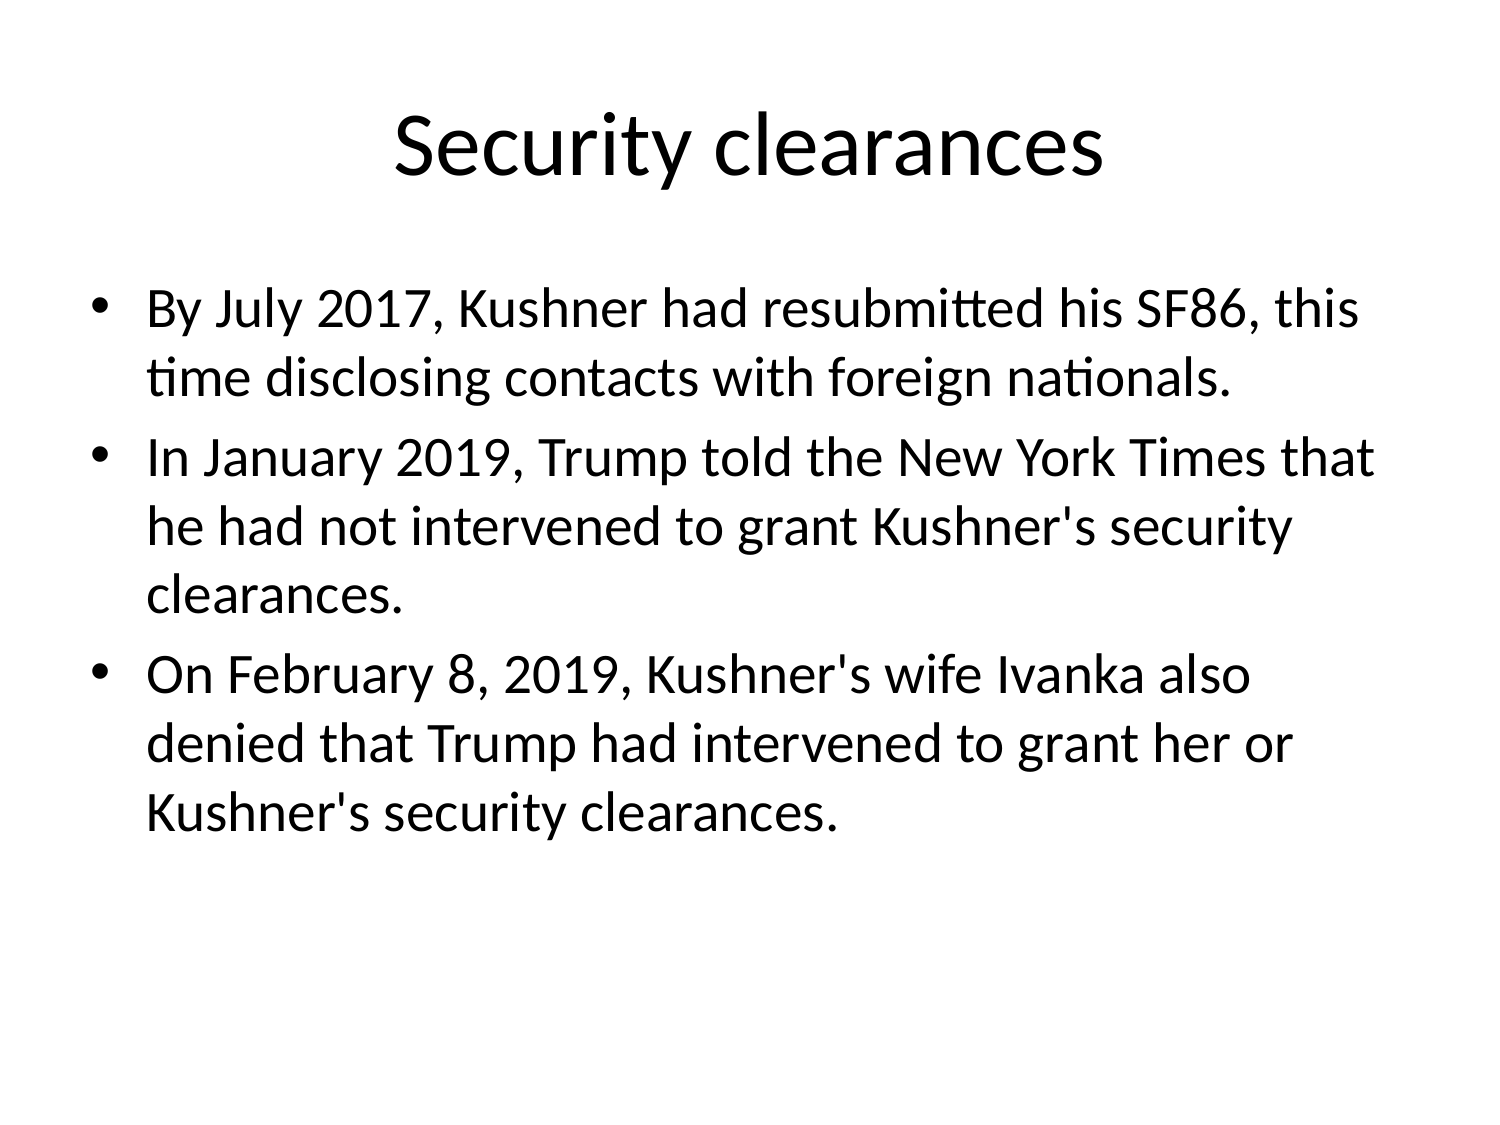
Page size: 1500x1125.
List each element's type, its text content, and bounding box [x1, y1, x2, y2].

list By July 2017, Kushner had resubmitted his SF86, this time disclosing contacts with foreign nationals. In January 2019, Trump told the New York Times that he had not intervened to grant Kushner's security clearances. On February 8, 2019, Kushner's wife Ivanka also denied that Trump had intervened to grant her or Kushner's security clearances. [75, 262, 1425, 1005]
title Security clearances [75, 45, 1425, 233]
